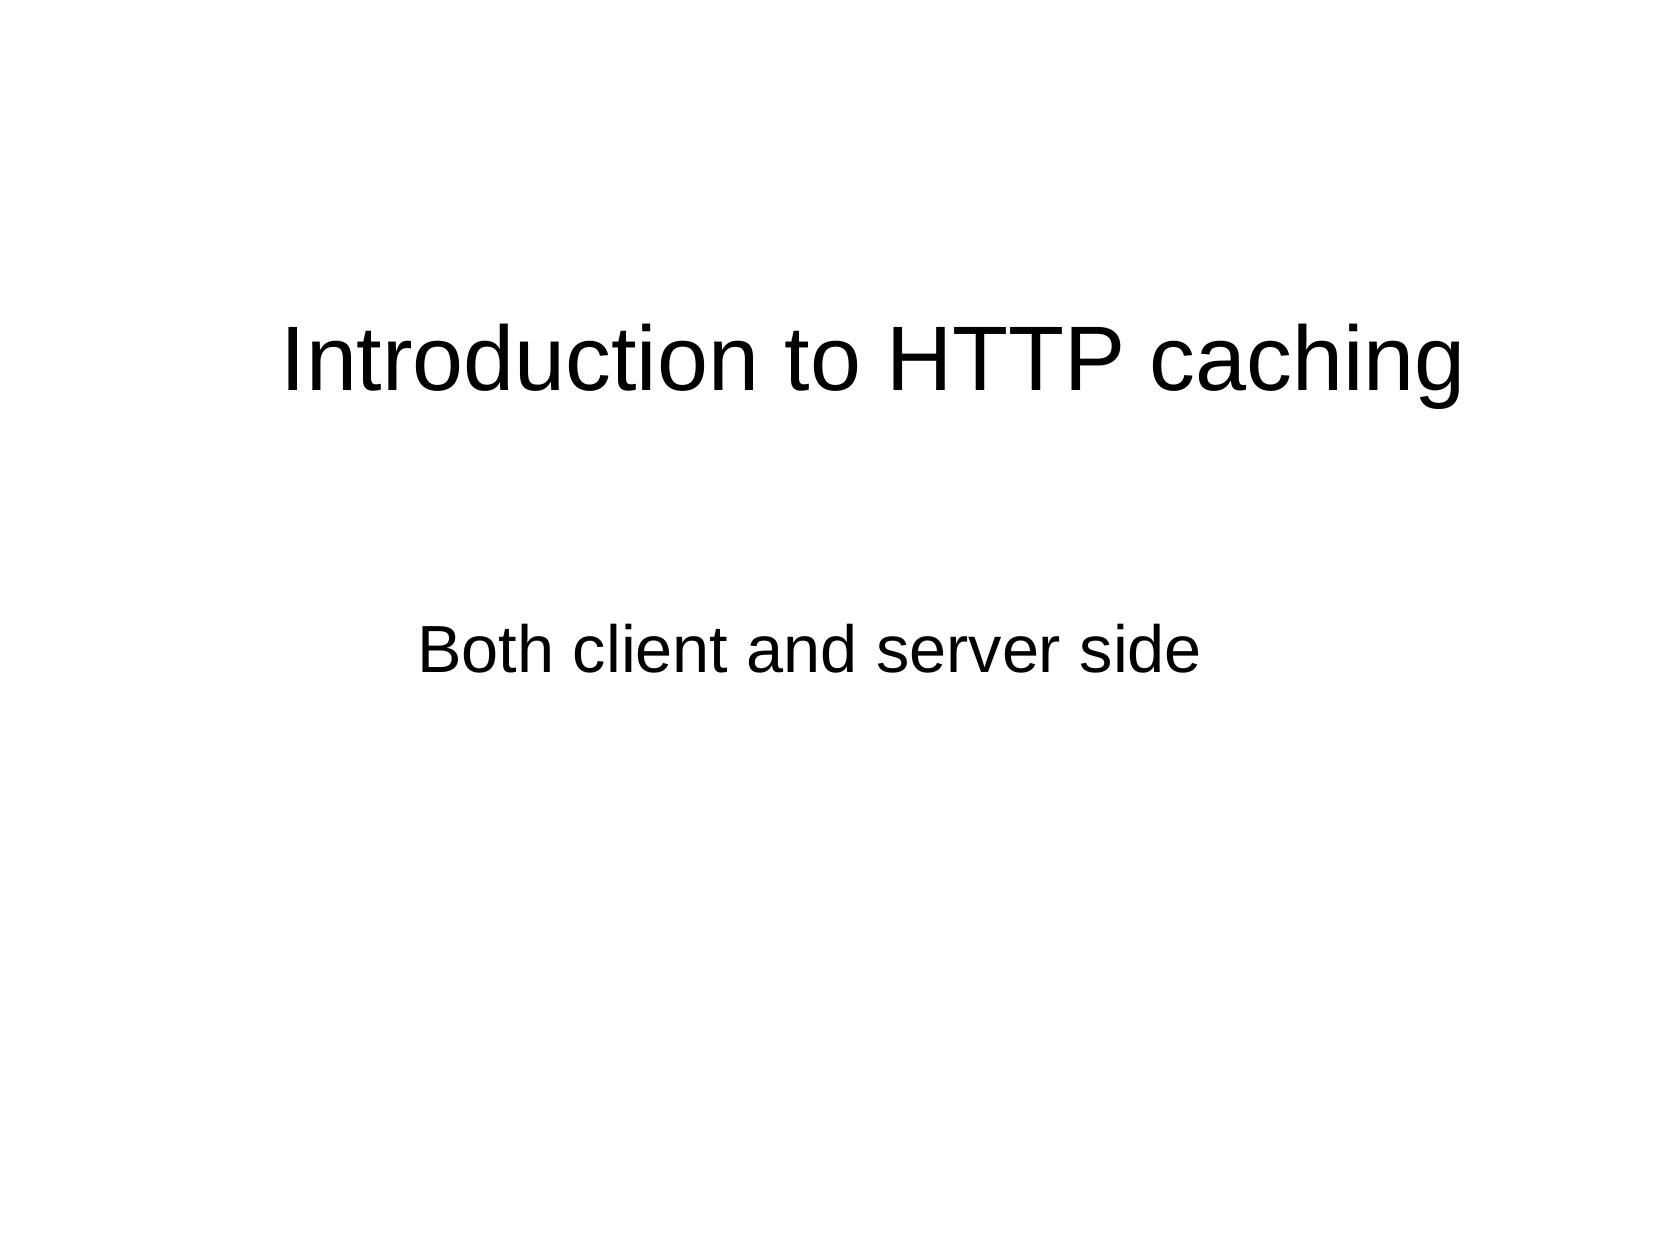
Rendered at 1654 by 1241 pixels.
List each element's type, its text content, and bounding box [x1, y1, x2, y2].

title Introduction to HTTP caching [129, 271, 1619, 446]
subtitle Both client and server side [82, 290, 1538, 1010]
